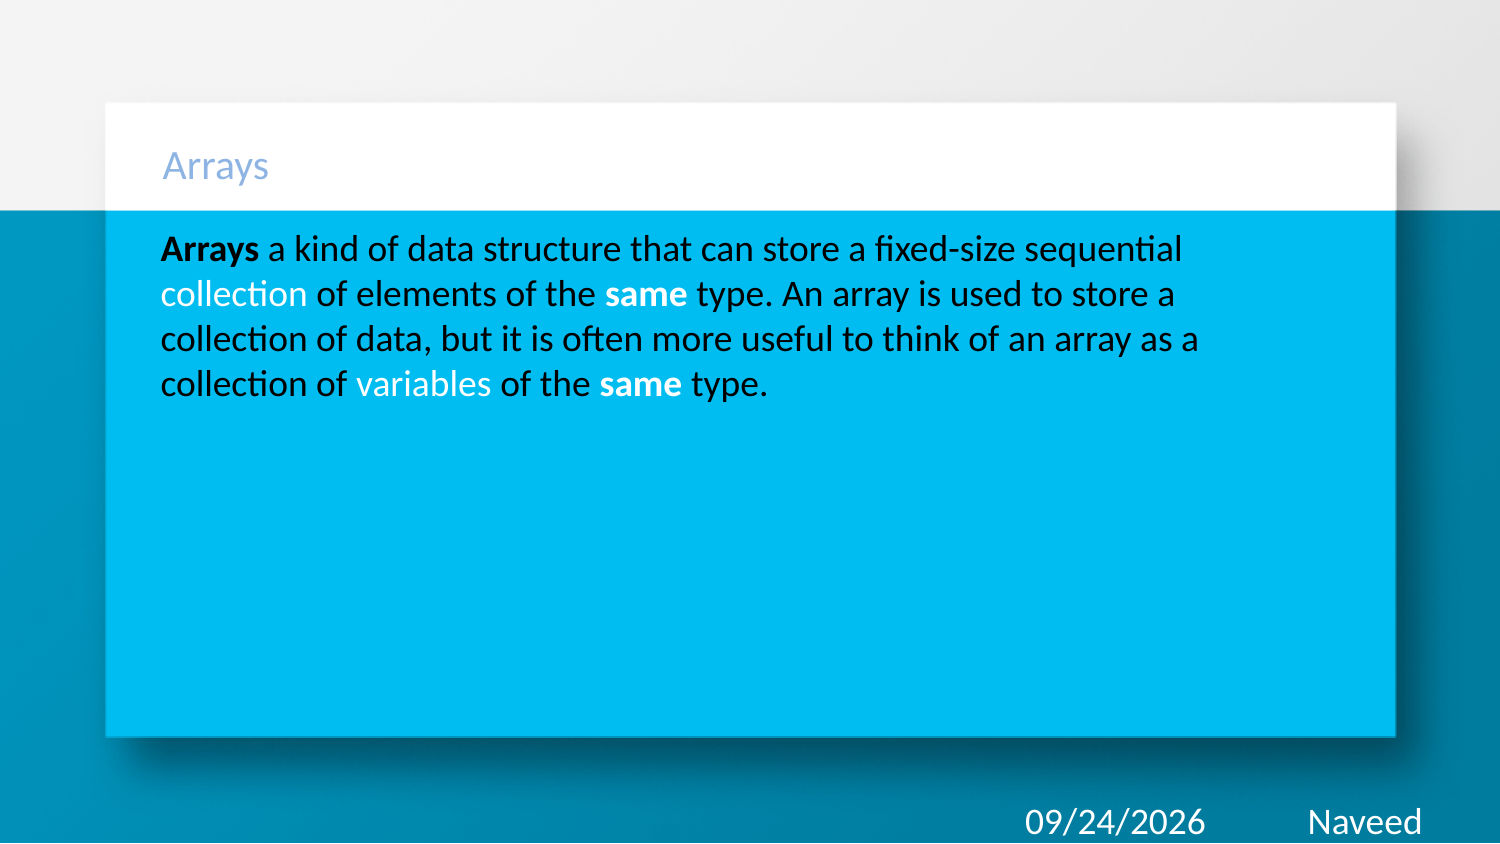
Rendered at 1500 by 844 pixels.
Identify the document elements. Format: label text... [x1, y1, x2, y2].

text_box [0, 0, 1500, 843]
title Arrays [160, 135, 750, 221]
text_box Arrays a kind of data structure that can store a fixed-size sequential collection of elements of the same type. An array is used to store a collection of data, but it is often more useful to think of an array as a collection of variables of the same type. [160, 221, 1297, 404]
slide_number 10/24/2018 Naveed [1025, 796, 1500, 843]
